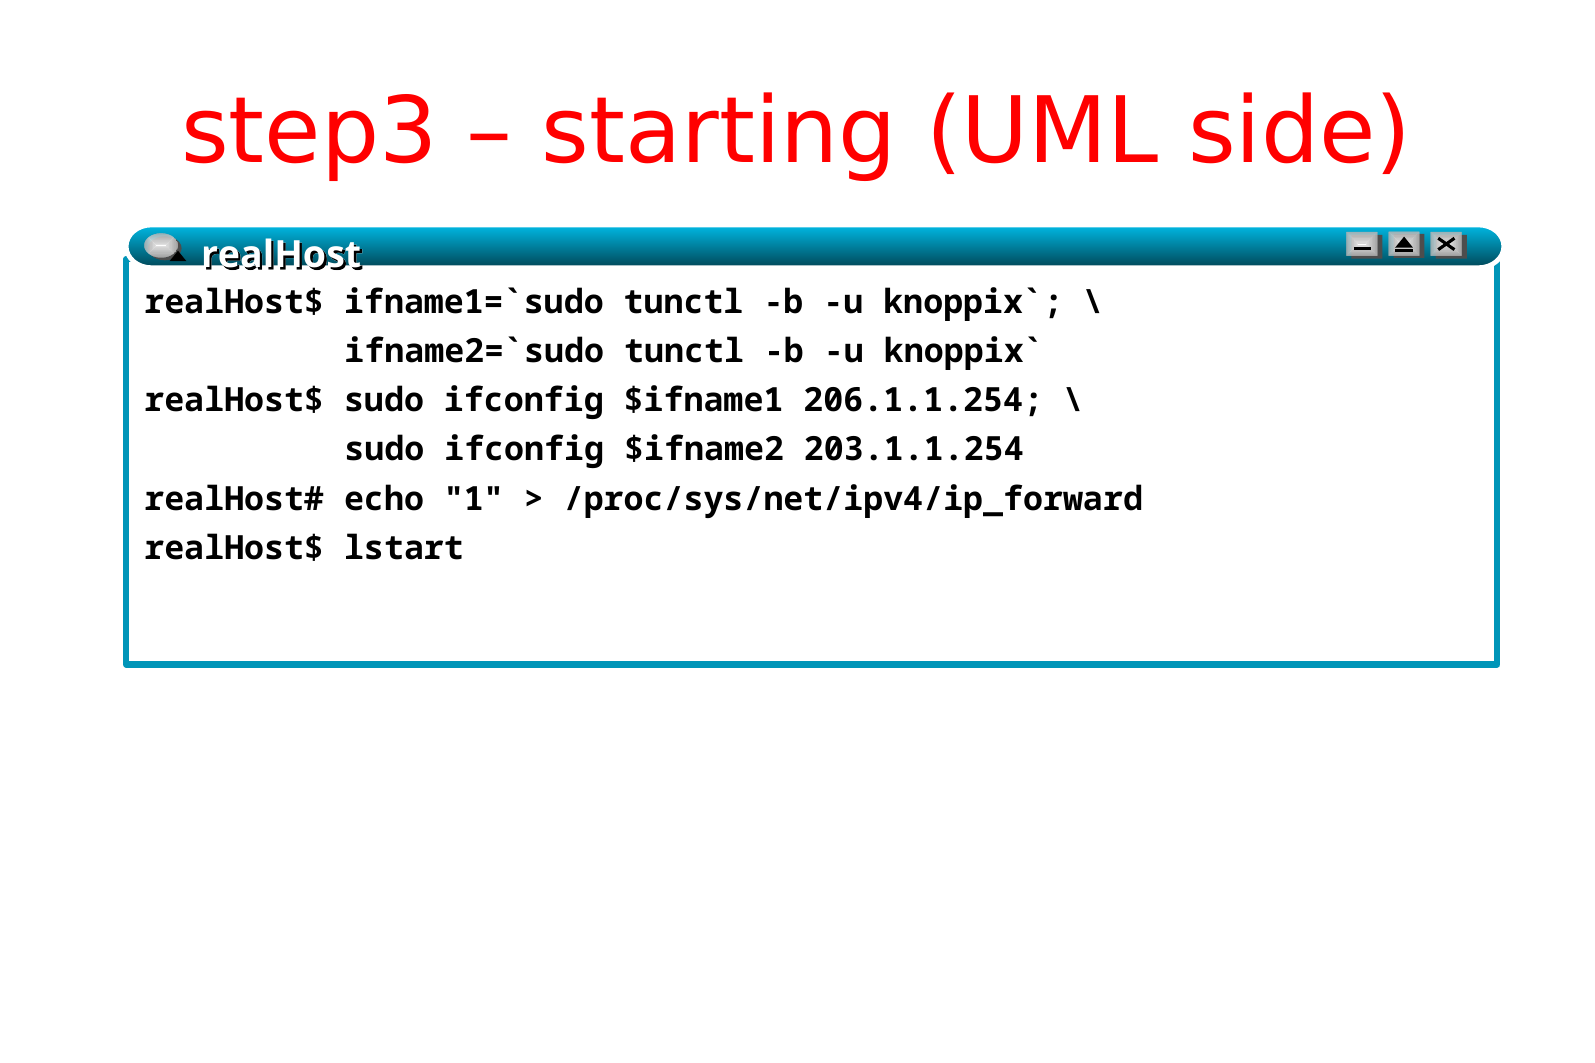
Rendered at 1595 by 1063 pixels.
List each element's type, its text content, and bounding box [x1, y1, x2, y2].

title step3 – starting (UML side) [79, 49, 1515, 213]
text_box realHost$ ifname1=`sudo tunctl -b -u knoppix`; \ ifname2=`sudo tunctl -b -u knoppix` realHost$ sudo ifconfig $ifname1 206.1.1.254; \ sudo ifconfig $ifname2 203.1.1.254 realHost# echo "1" > /proc/sys/net/ipv4/ip_forward realHost$ lstart [112, 267, 1514, 676]
text_box [126, 225, 1504, 268]
text_box realHost [201, 228, 617, 287]
